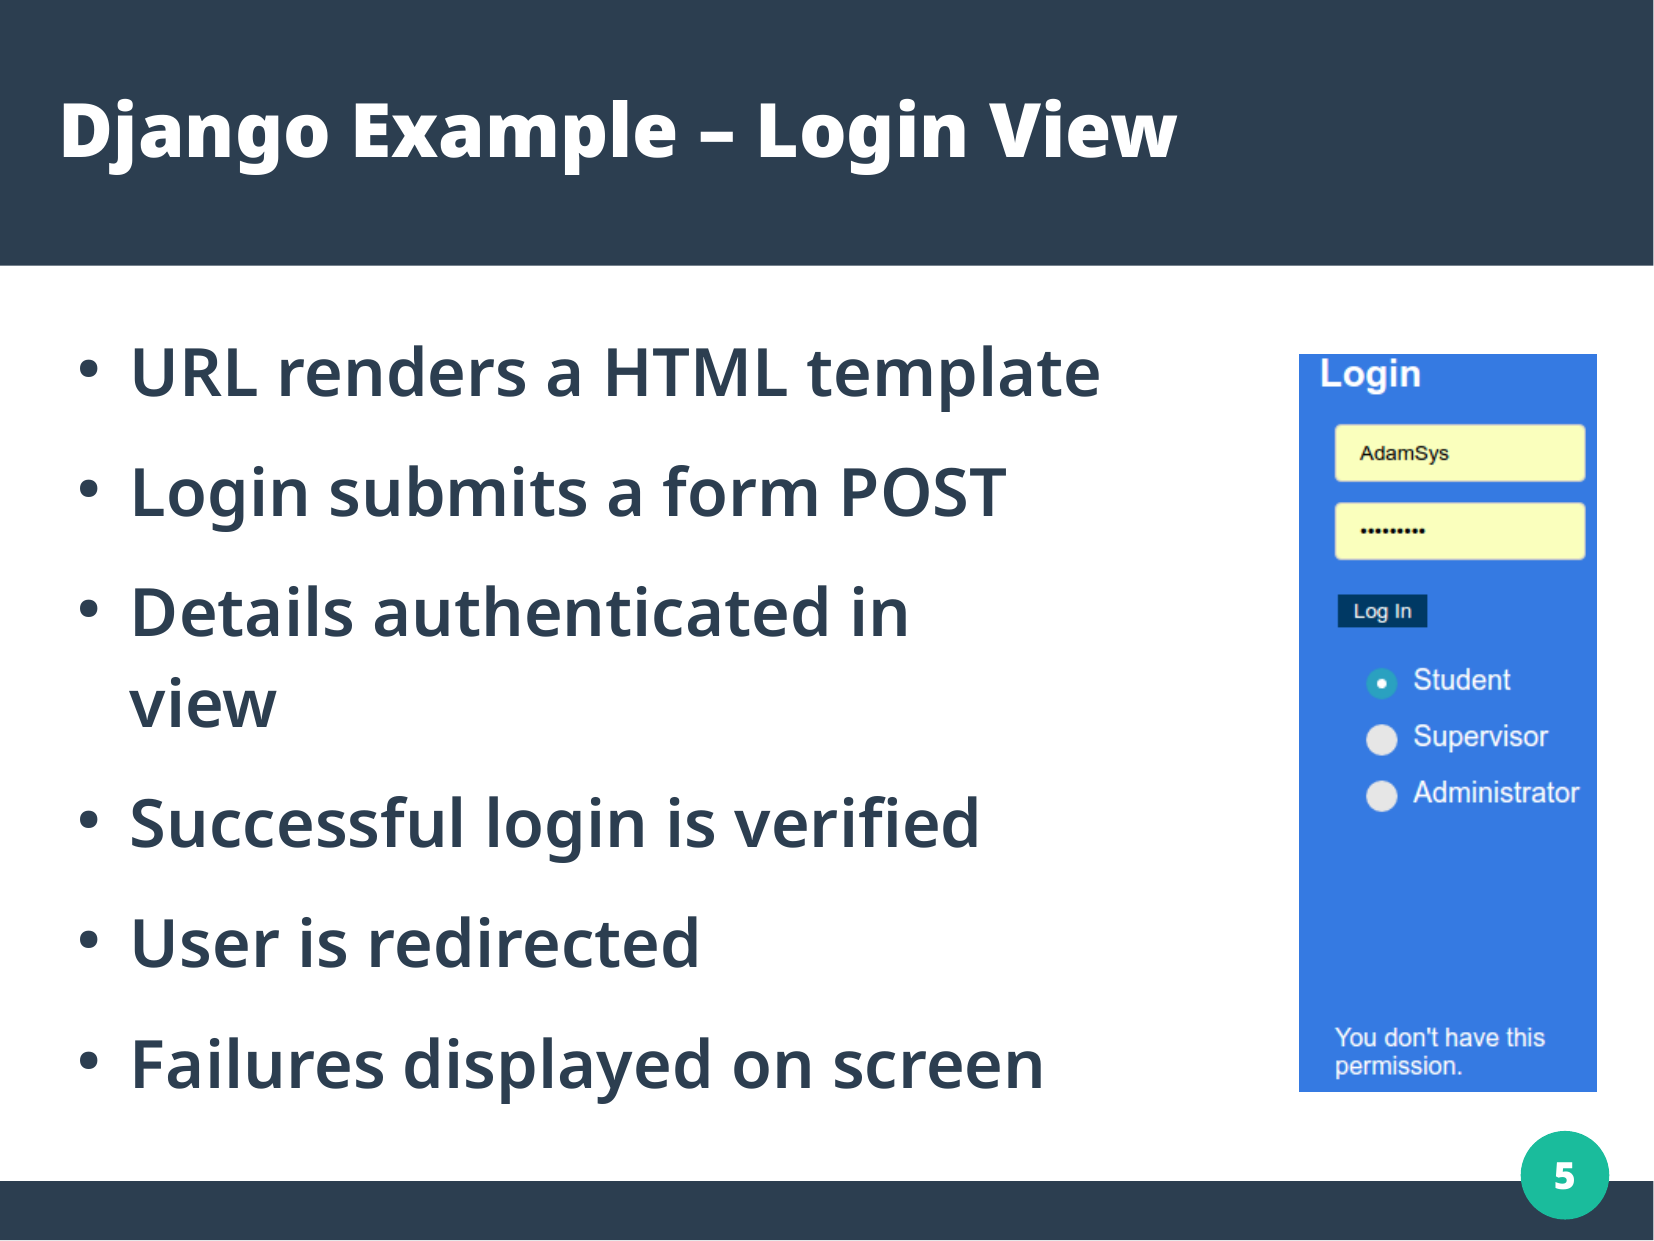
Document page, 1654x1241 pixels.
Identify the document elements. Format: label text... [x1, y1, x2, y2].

list URL renders a HTML template Login submits a form POST Details authenticated in view Successful login is verified User is redirected Failures displayed on screen [59, 324, 1595, 1152]
title Django Example – Login View [59, 49, 1595, 207]
picture [1299, 354, 1597, 1092]
